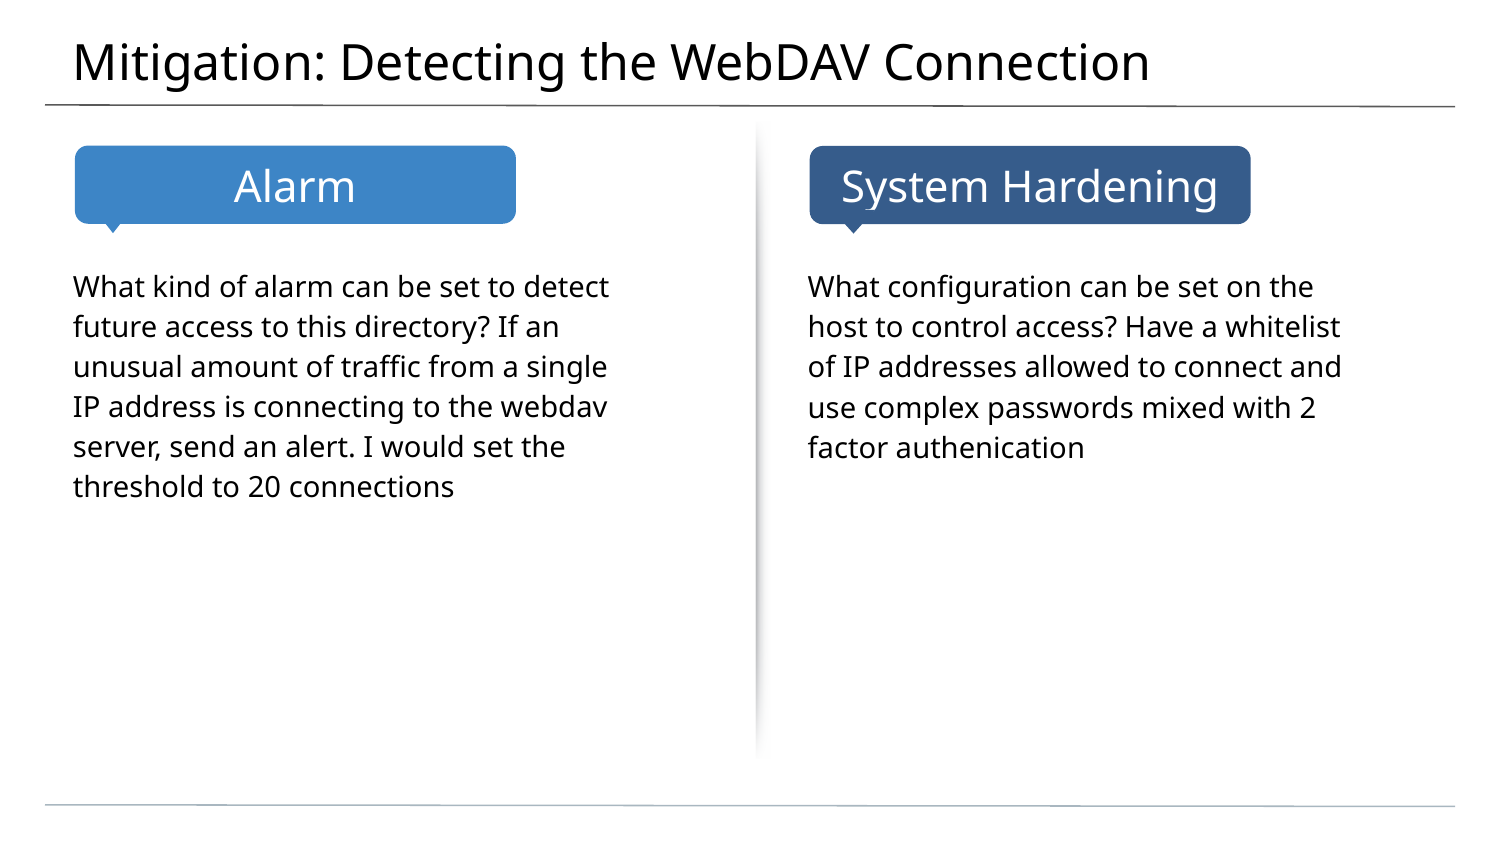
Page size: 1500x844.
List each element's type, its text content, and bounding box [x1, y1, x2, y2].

picture [703, 107, 839, 782]
subtitle What configuration can be set on the host to control access? Have a whitelist of IP addresses allowed to connect and use complex passwords mixed with 2 factor authenication [732, 263, 1438, 805]
subtitle What kind of alarm can be set to detect future access to this directory? If an unusual amount of traffic from a single IP address is connecting to the webdav server, send an alert. I would set the threshold to 20 connections [0, 262, 704, 805]
title Mitigation: Detecting the WebDAV Connection [0, 0, 1500, 88]
